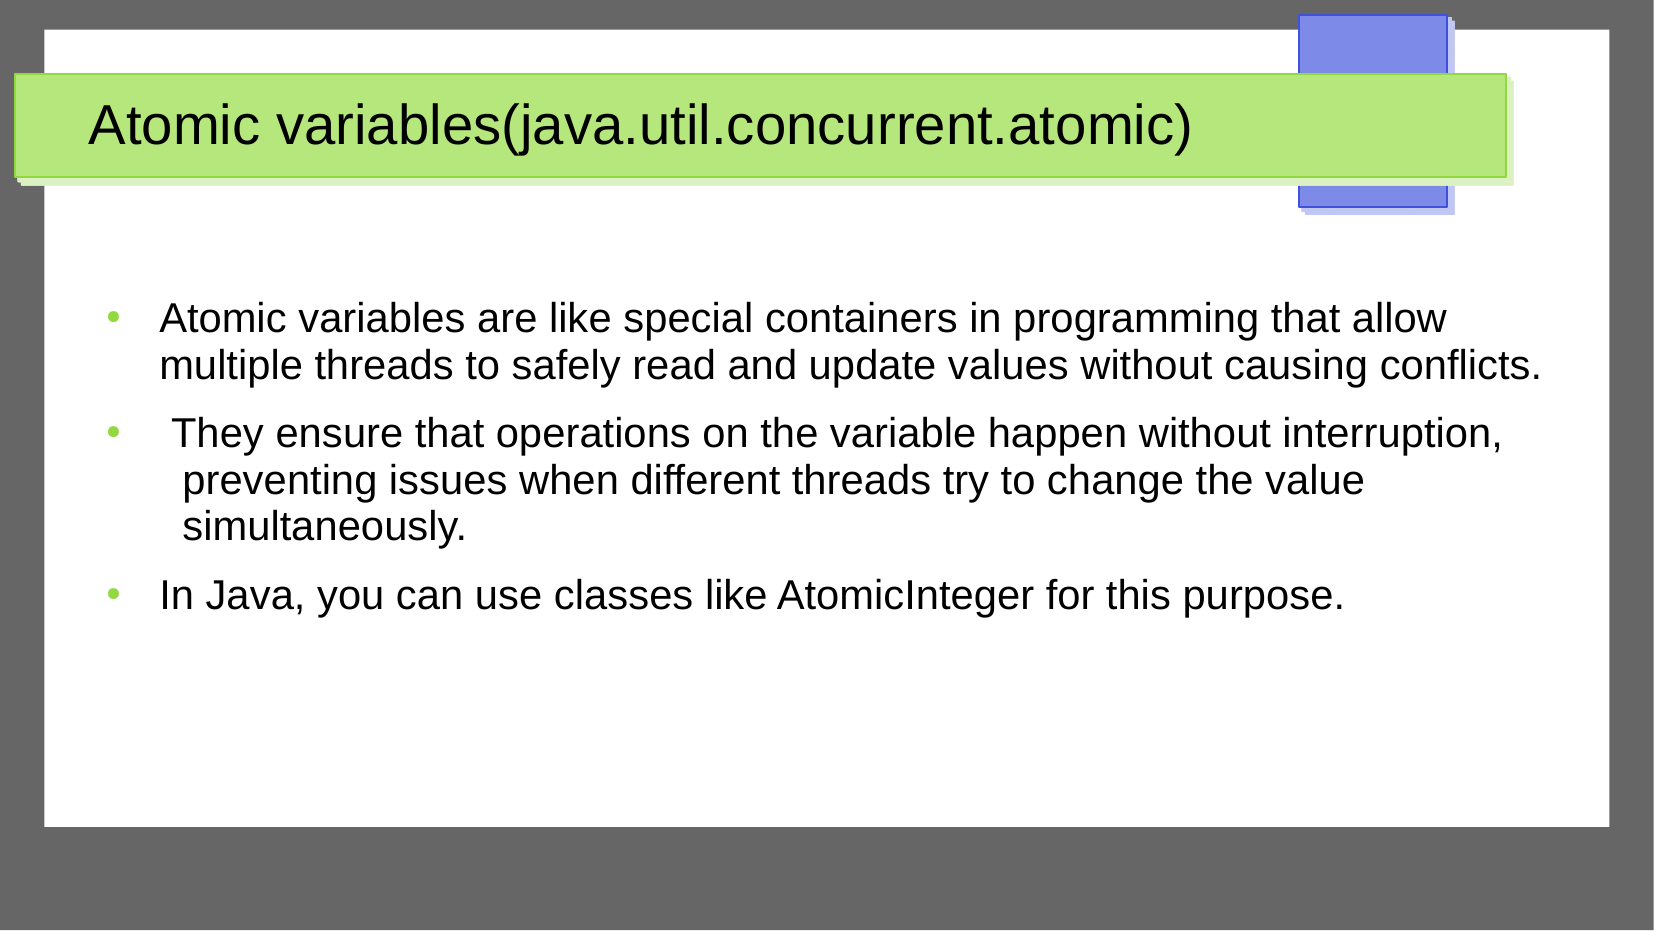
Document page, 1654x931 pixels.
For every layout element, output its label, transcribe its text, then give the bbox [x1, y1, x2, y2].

title Atomic variables(java.util.concurrent.atomic) [88, 73, 1506, 178]
list Atomic variables are like special containers in programming that allow multiple threads to safely read and update values without causing conflicts. They ensure that operations on the variable happen without interruption, preventing issues when different threads try to change the value simultaneously. In Java, you can use classes like AtomicInteger for this purpose. [88, 295, 1565, 680]
